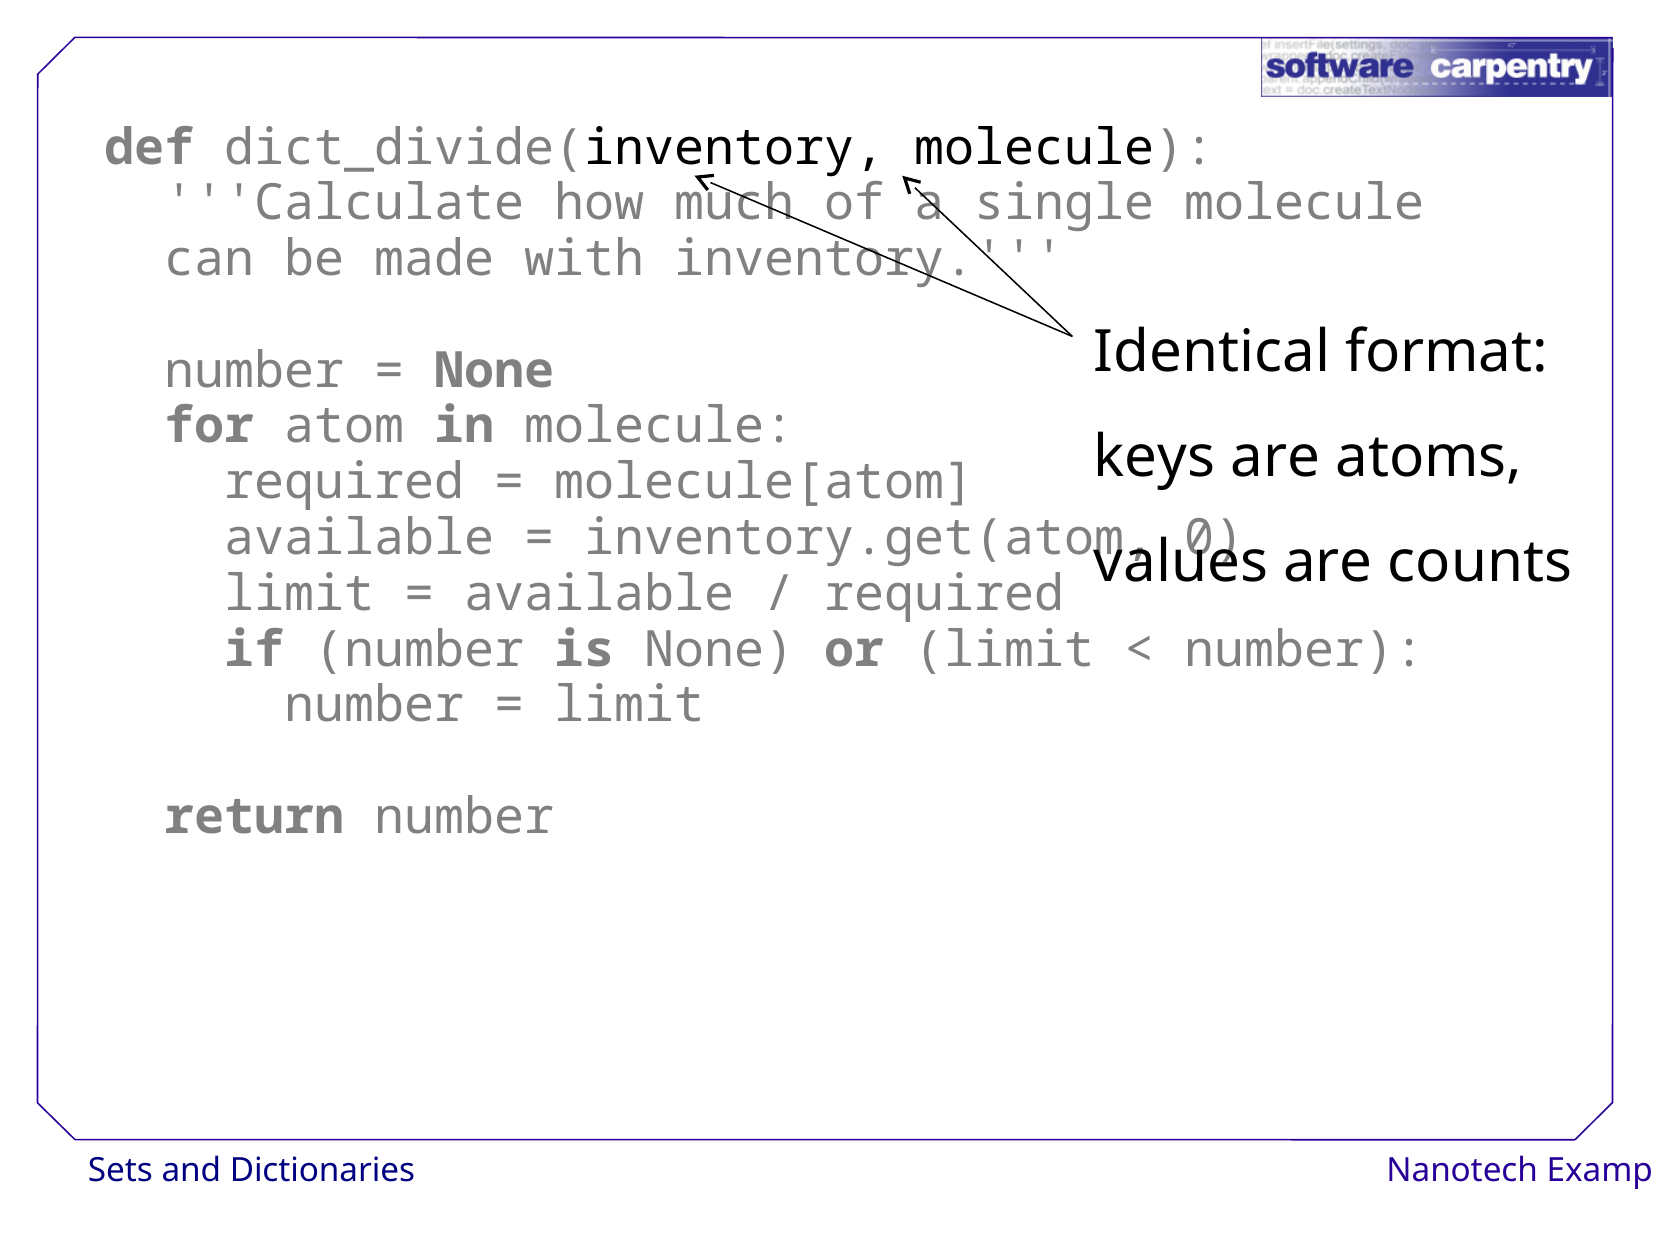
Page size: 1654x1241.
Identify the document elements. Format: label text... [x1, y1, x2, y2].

text_box Identical format: keys are atoms, values are counts [1079, 270, 1593, 601]
picture [1261, 39, 1613, 97]
text_box def dict_divide(inventory, molecule): '''Calculate how much of a single molecule can be made with inventory.''' number = None for atom in molecule: required = molecule[atom] available = inventory.get(atom, 0) limit = available / required if (number is None) or (limit < number): number = limit return number [89, 112, 1177, 1093]
